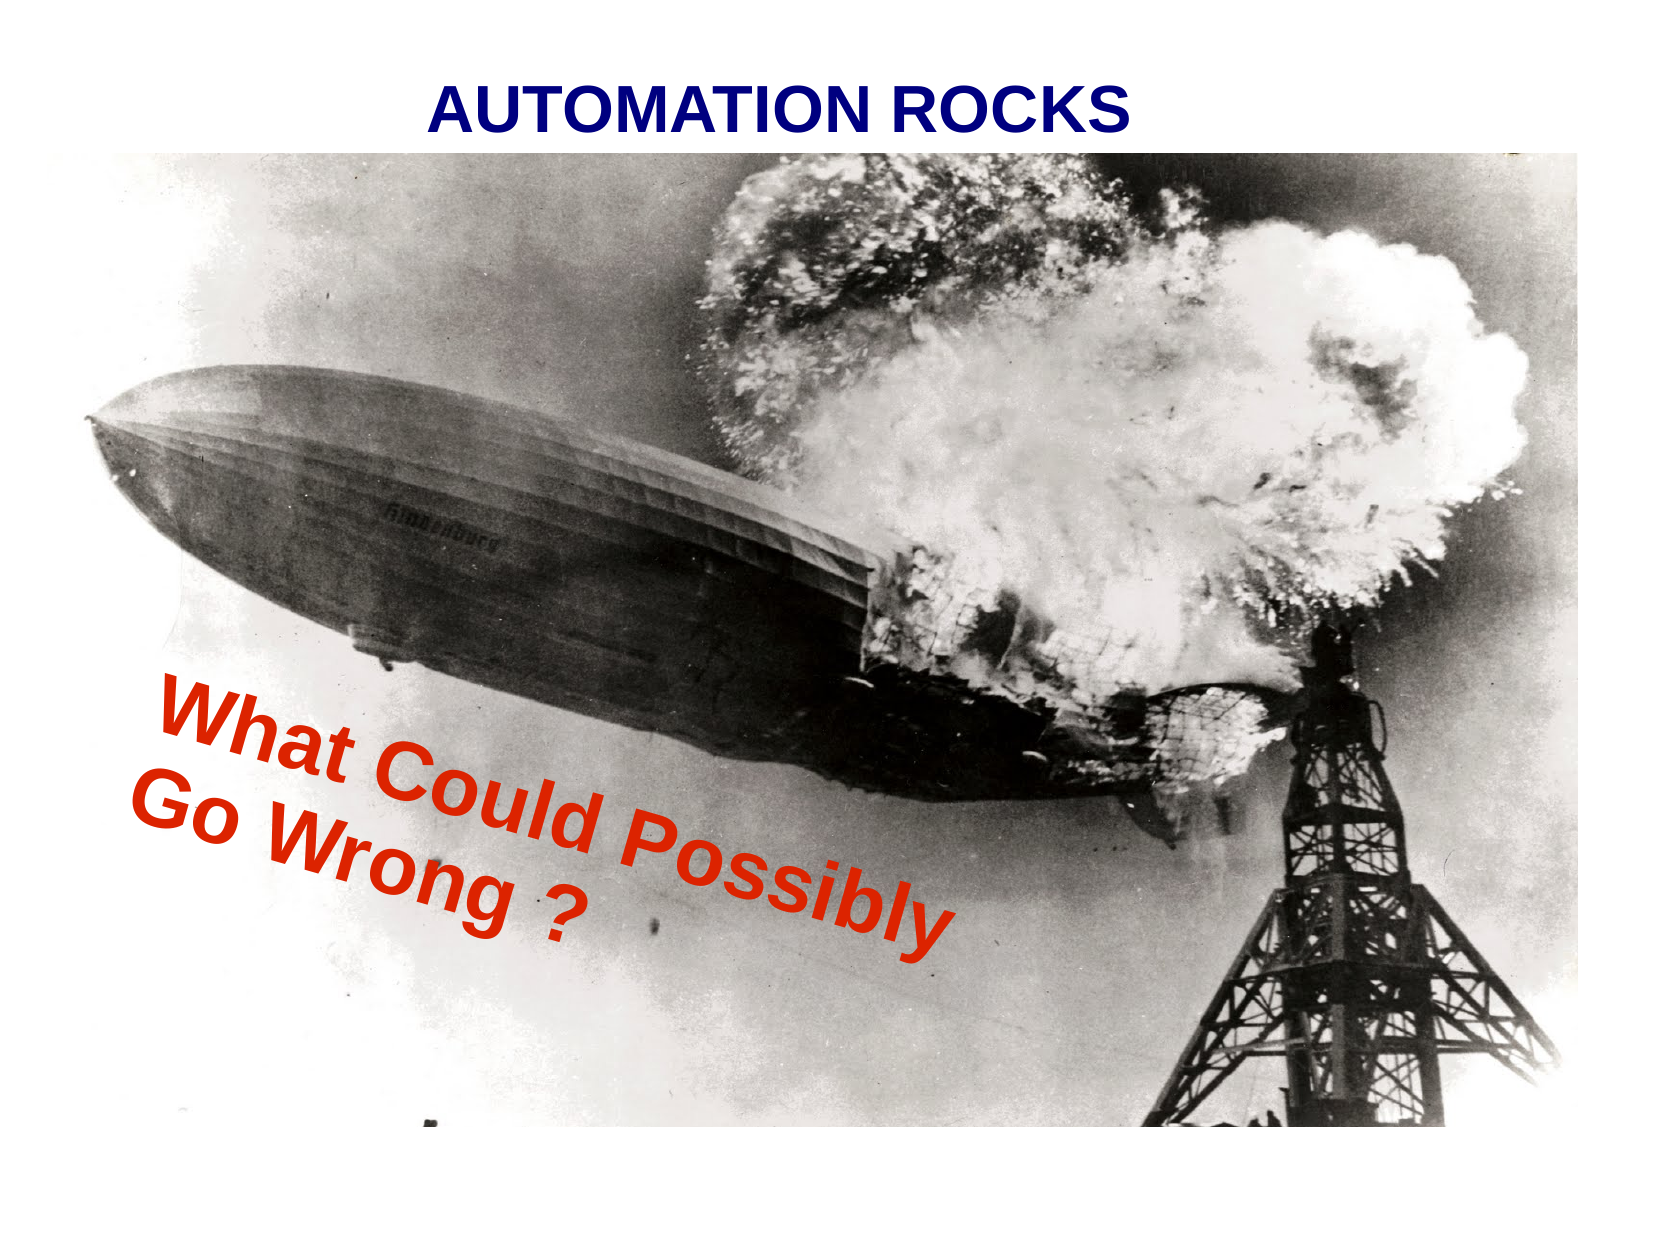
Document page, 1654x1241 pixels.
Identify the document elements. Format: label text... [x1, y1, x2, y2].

title AUTOMATION ROCKS [35, 5, 1524, 213]
picture [47, 153, 1578, 1127]
text_box What Could Possibly Go Wrong ? [102, 645, 1026, 1088]
